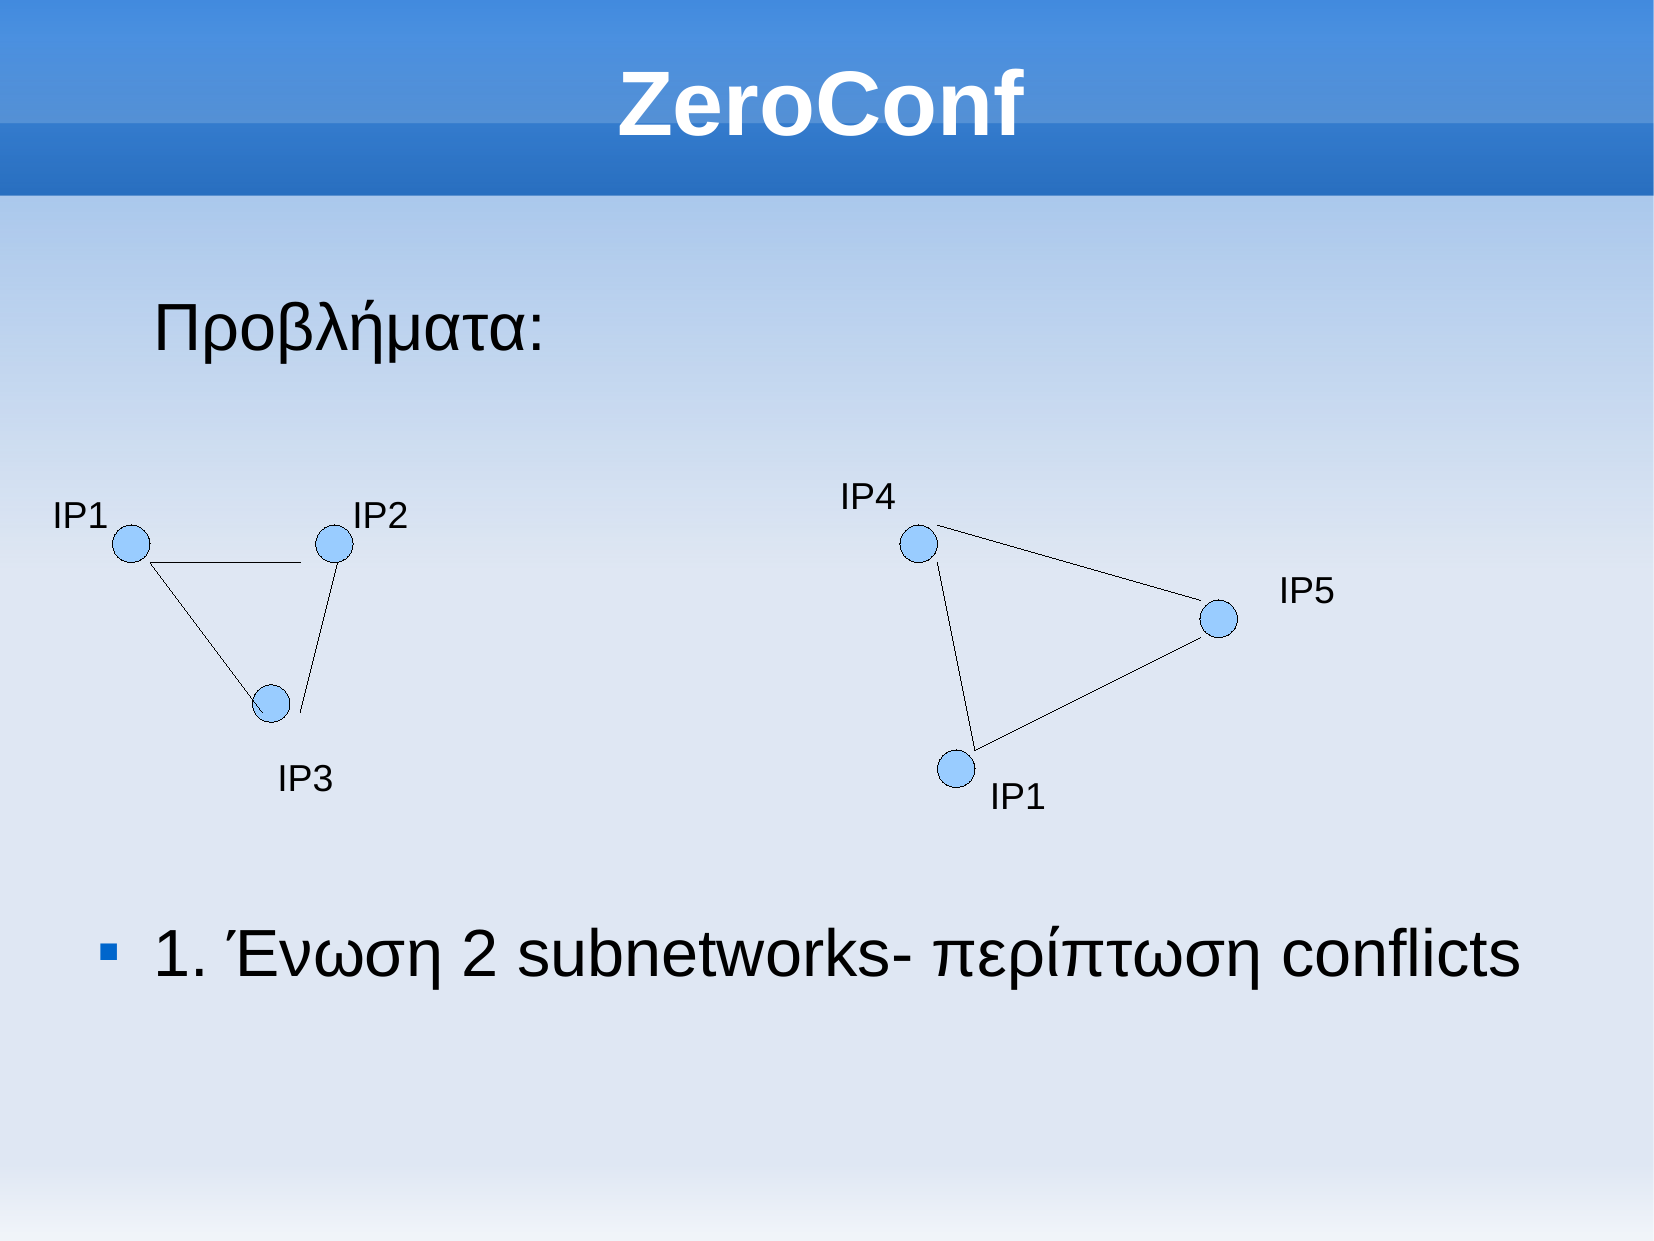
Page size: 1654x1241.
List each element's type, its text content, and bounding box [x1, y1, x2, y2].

text_box IP1 [975, 768, 1061, 826]
text_box [252, 684, 290, 723]
title ZeroConf [76, 0, 1565, 208]
text_box IP1 [37, 487, 151, 545]
text_box [112, 545, 150, 563]
picture [0, 0, 1654, 1241]
text_box IP4 [825, 468, 919, 526]
text_box IP3 [262, 750, 376, 807]
text_box IP5 [1264, 562, 1351, 620]
text_box [899, 524, 938, 563]
text_box [937, 749, 975, 788]
text_box [315, 524, 353, 563]
list Προβλήματα: 1. Ένωση 2 subnetworks- περίπτωση conflicts [82, 290, 1571, 1094]
text_box [1199, 599, 1238, 638]
text_box IP2 [337, 487, 451, 545]
